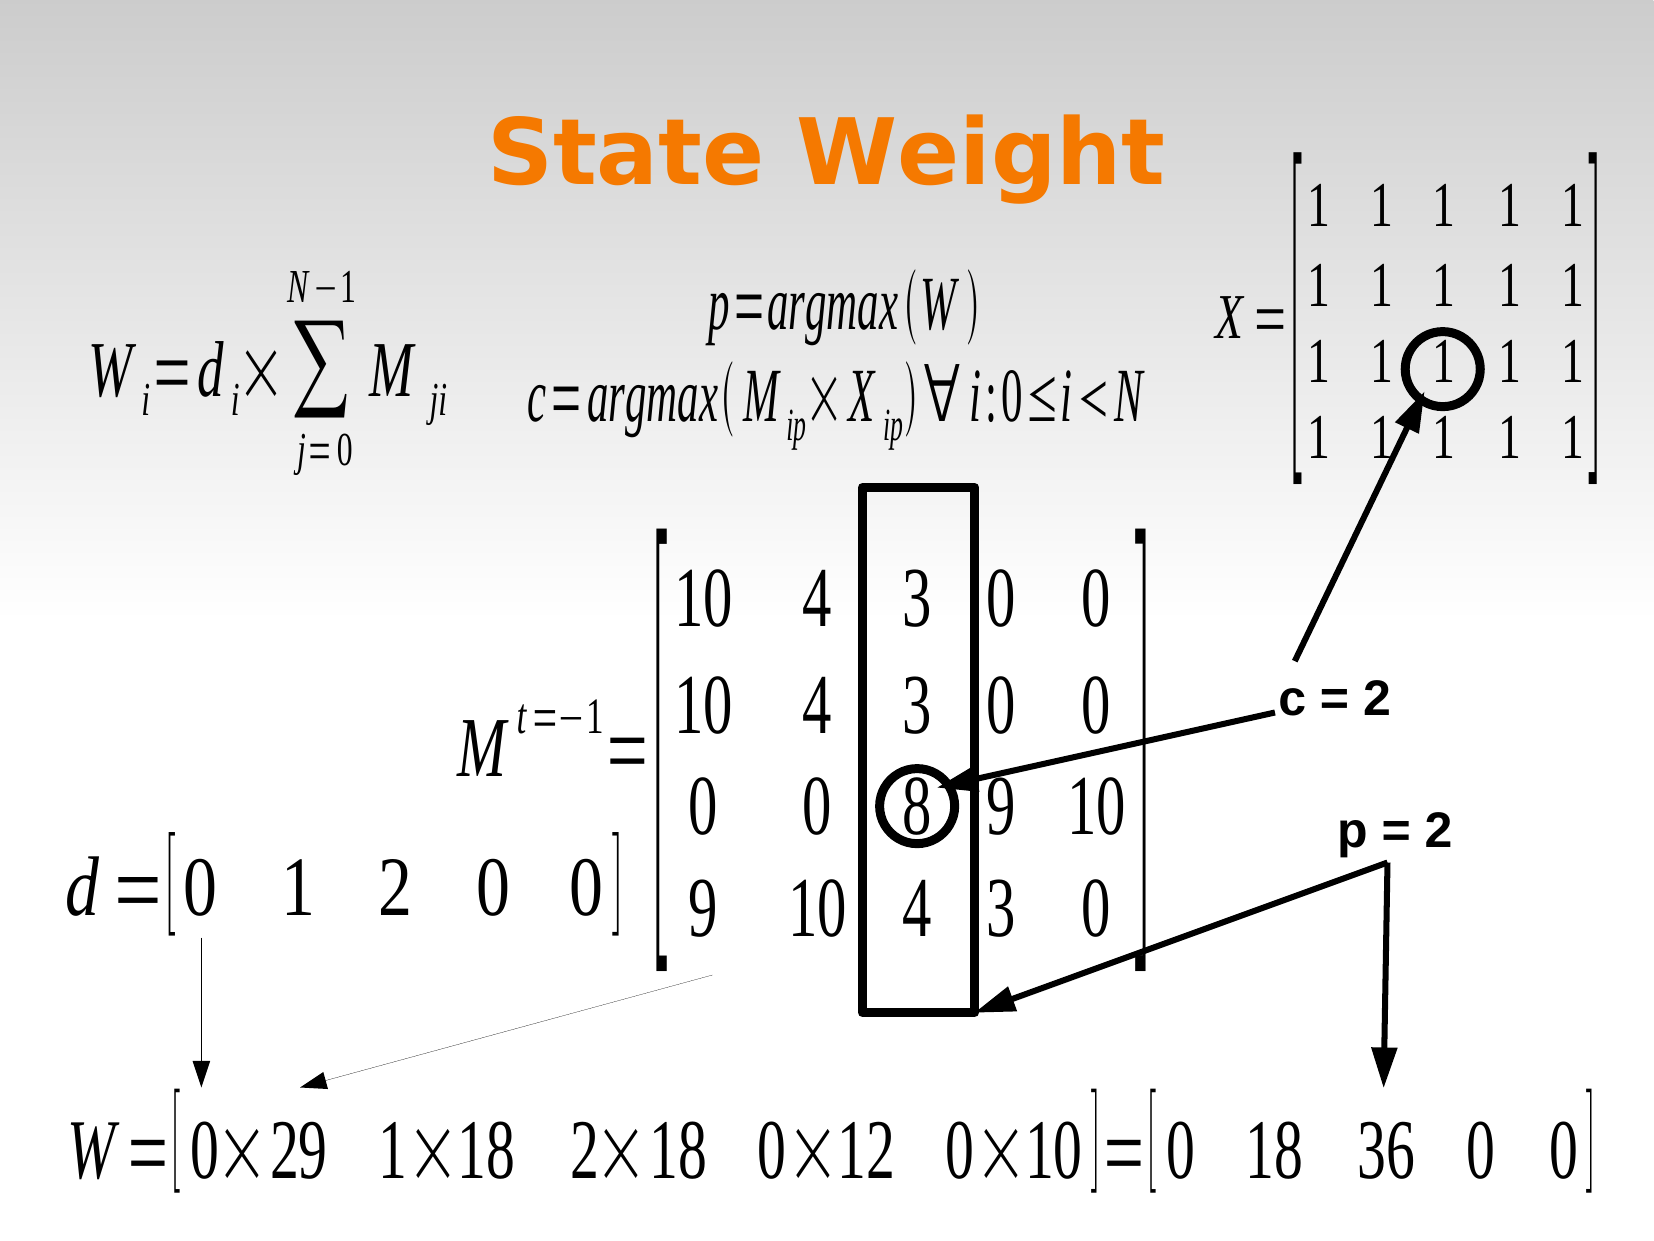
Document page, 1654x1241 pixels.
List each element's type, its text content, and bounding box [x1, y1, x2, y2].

text_box c = 2 [1263, 663, 1451, 734]
chart [885, 774, 950, 839]
chart [979, 741, 1163, 976]
chart [1410, 337, 1475, 402]
title State Weight [82, 49, 1571, 257]
chart [53, 1087, 1607, 1201]
chart [867, 525, 970, 976]
chart [979, 525, 1163, 774]
chart [75, 262, 462, 476]
text_box p = 2 [1322, 794, 1548, 866]
chart [1198, 150, 1613, 488]
chart [1087, 948, 1163, 976]
chart [47, 525, 858, 976]
chart [517, 262, 1155, 451]
